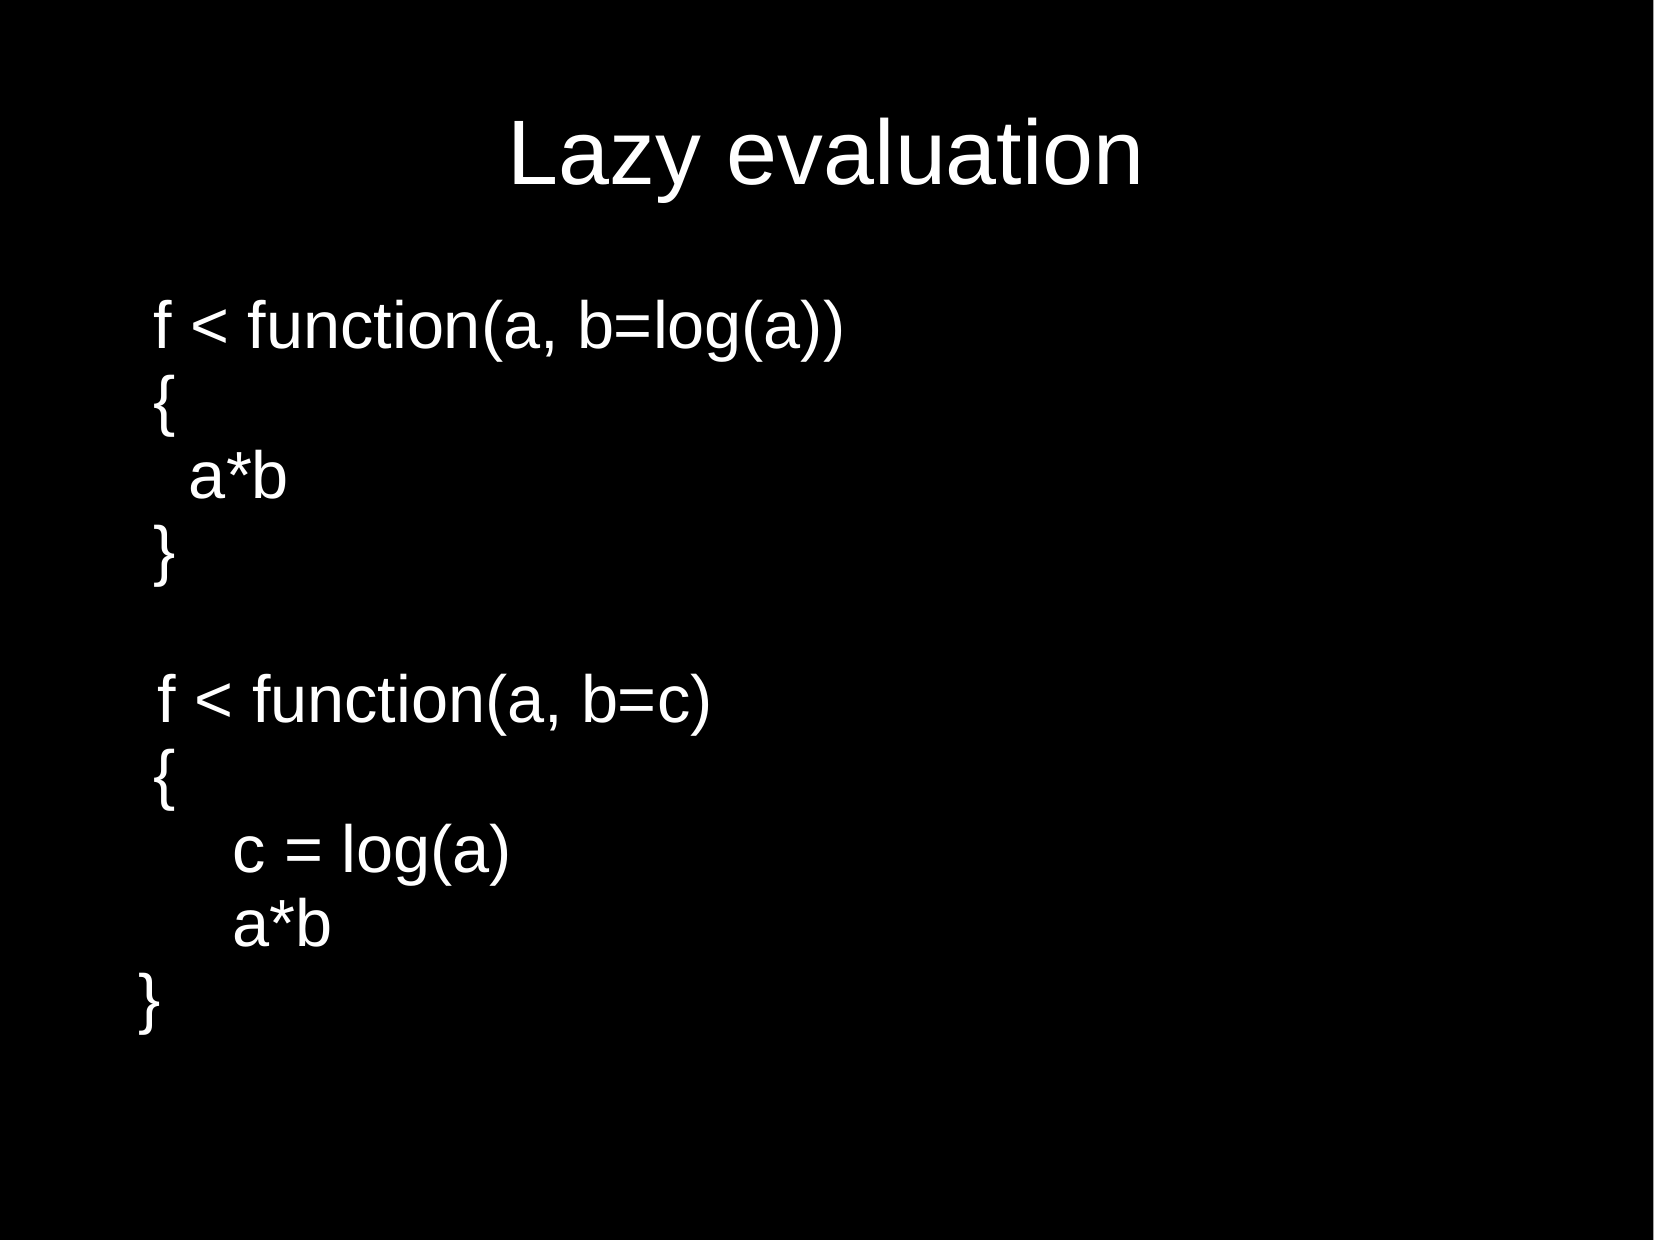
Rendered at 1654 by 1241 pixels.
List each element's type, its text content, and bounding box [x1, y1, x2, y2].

title Lazy evaluation [82, 49, 1571, 257]
subtitle f <­ function(a, b=log(a)) { a*b } f <­ function(a, b=c) { c = log(a) a*b } [82, 288, 1571, 1111]
